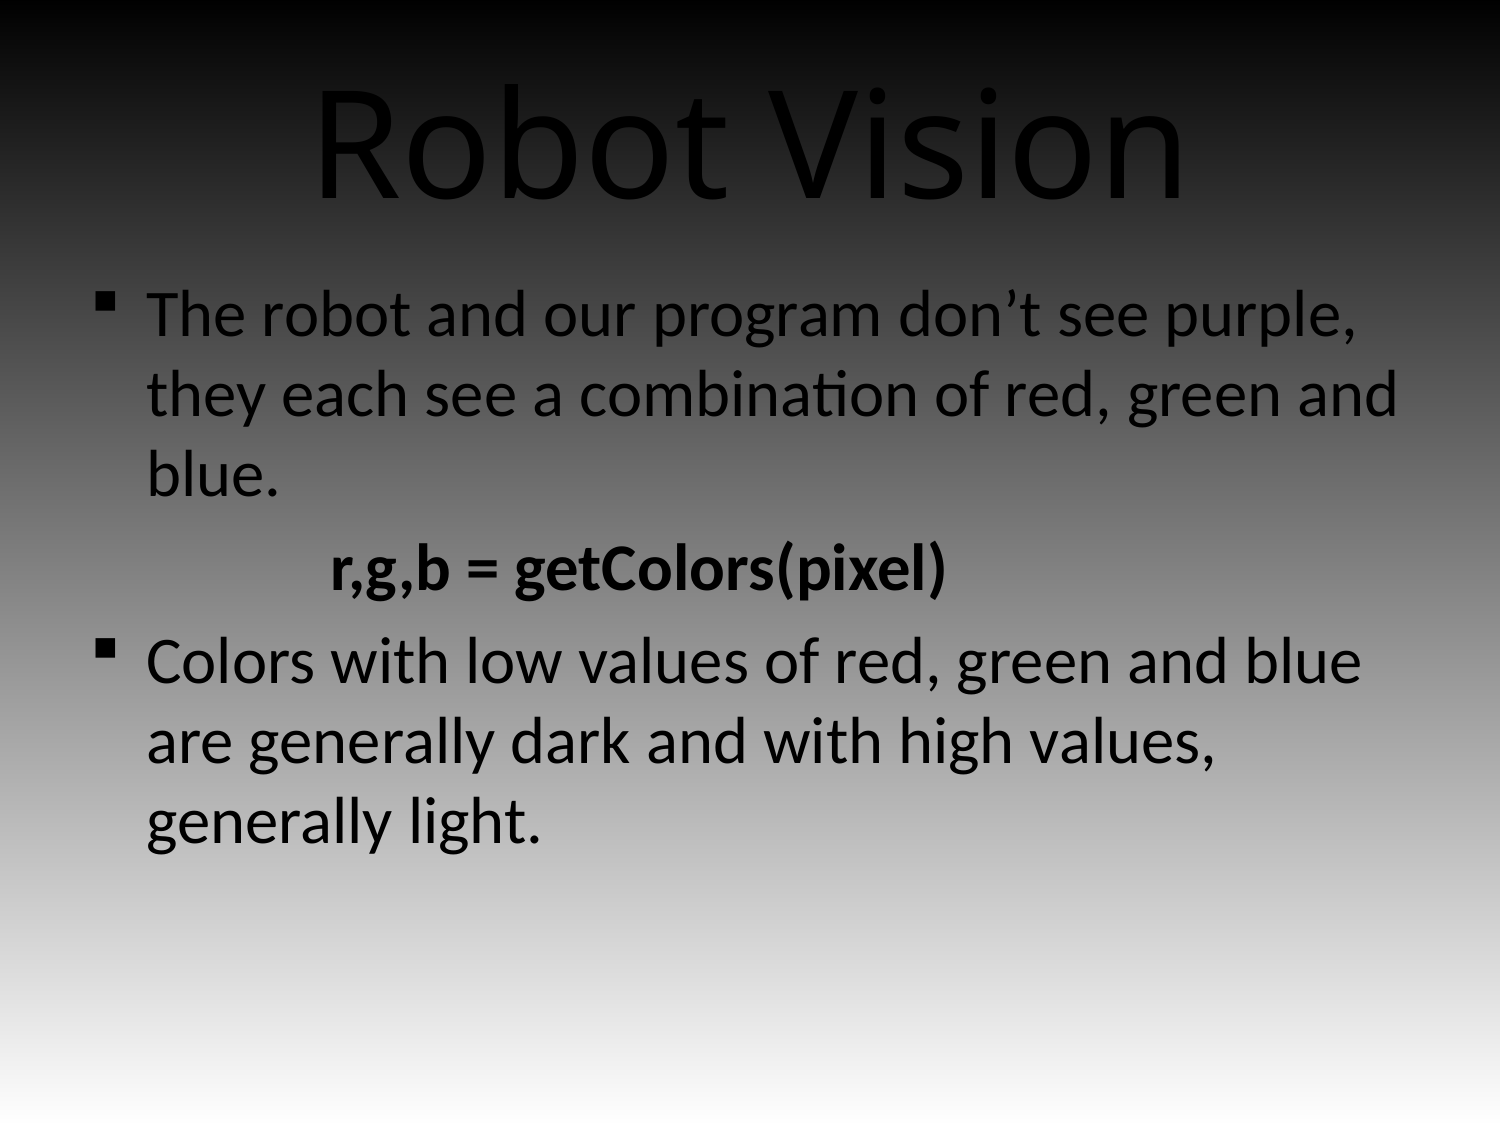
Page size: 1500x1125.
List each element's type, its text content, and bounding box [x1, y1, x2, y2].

list The robot and our program don’t see purple, they each see a combination of red, green and blue. r,g,b = getColors(pixel) Colors with low values of red, green and blue are generally dark and with high values, generally light. [75, 262, 1425, 1005]
title Robot Vision [75, 45, 1425, 233]
